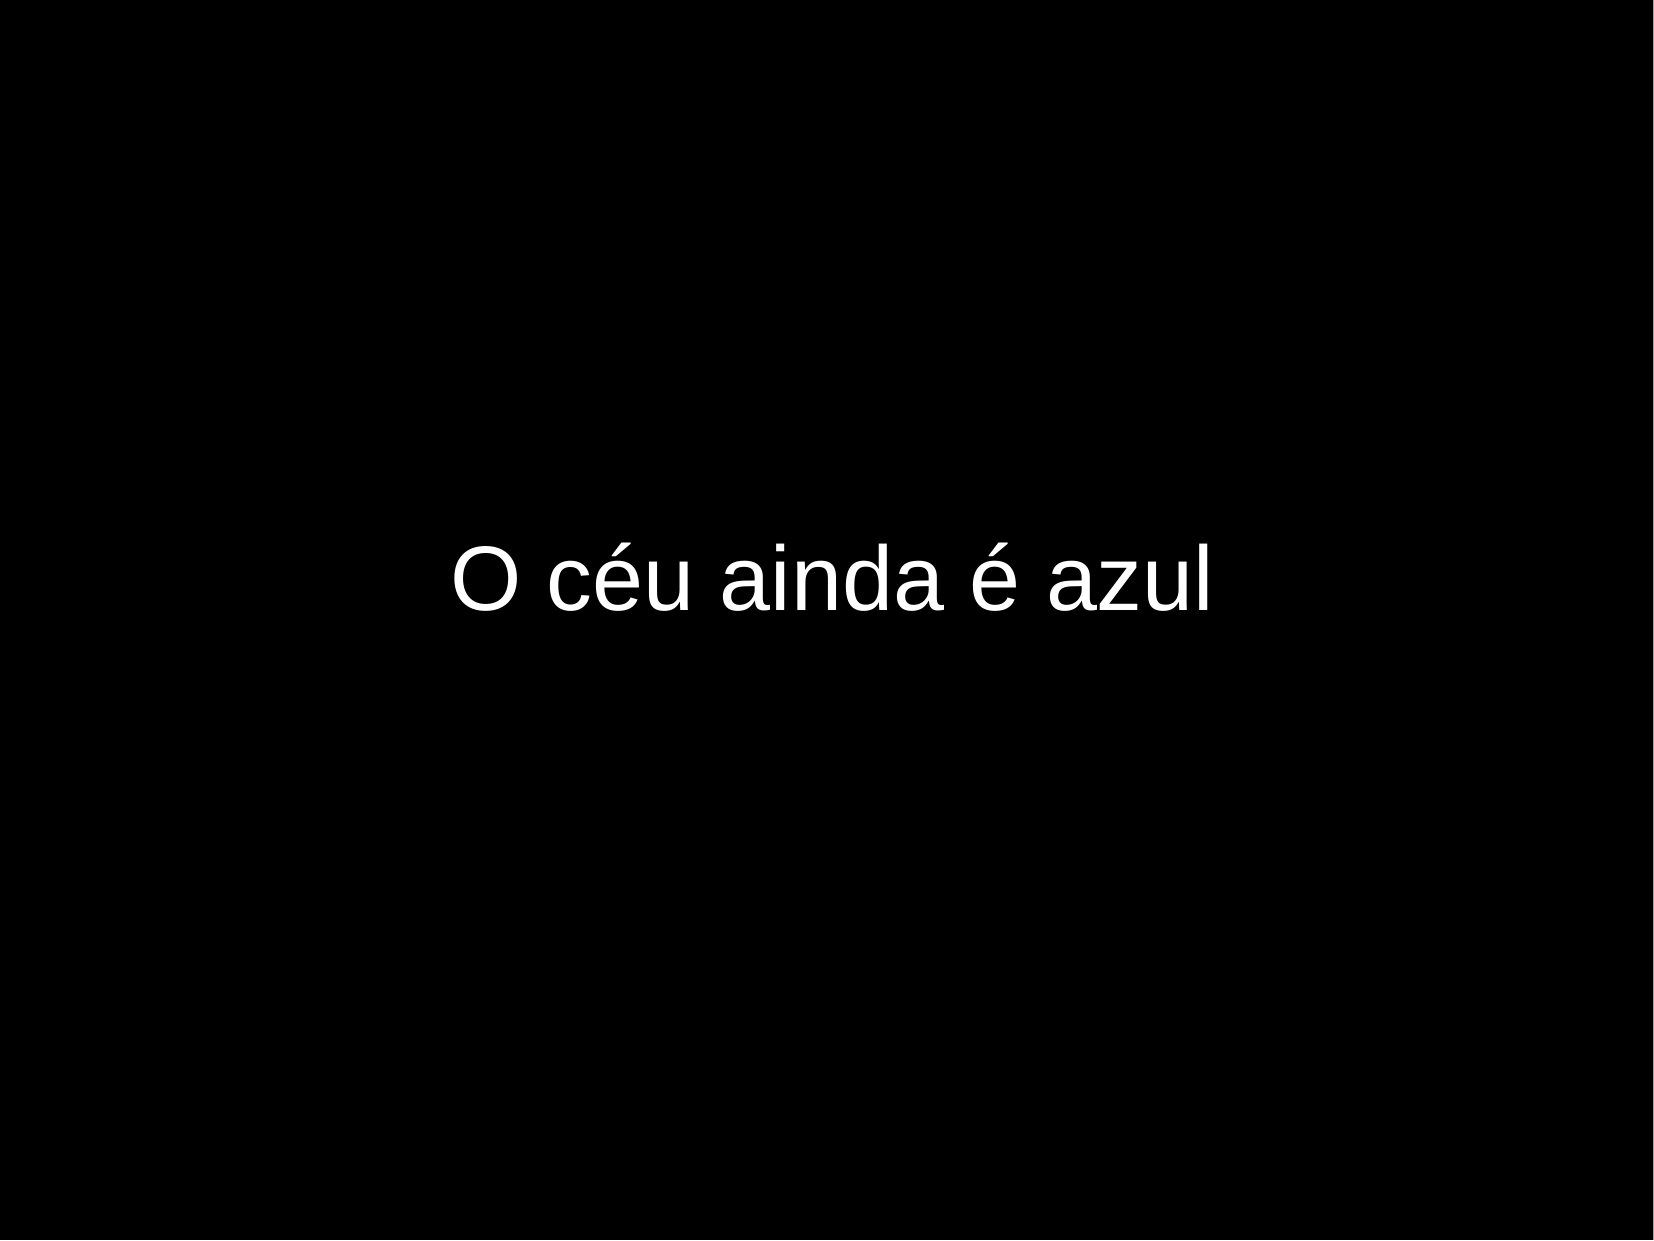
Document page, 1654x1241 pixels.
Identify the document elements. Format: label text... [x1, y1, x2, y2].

text_box O céu ainda é azul [82, 520, 1583, 638]
